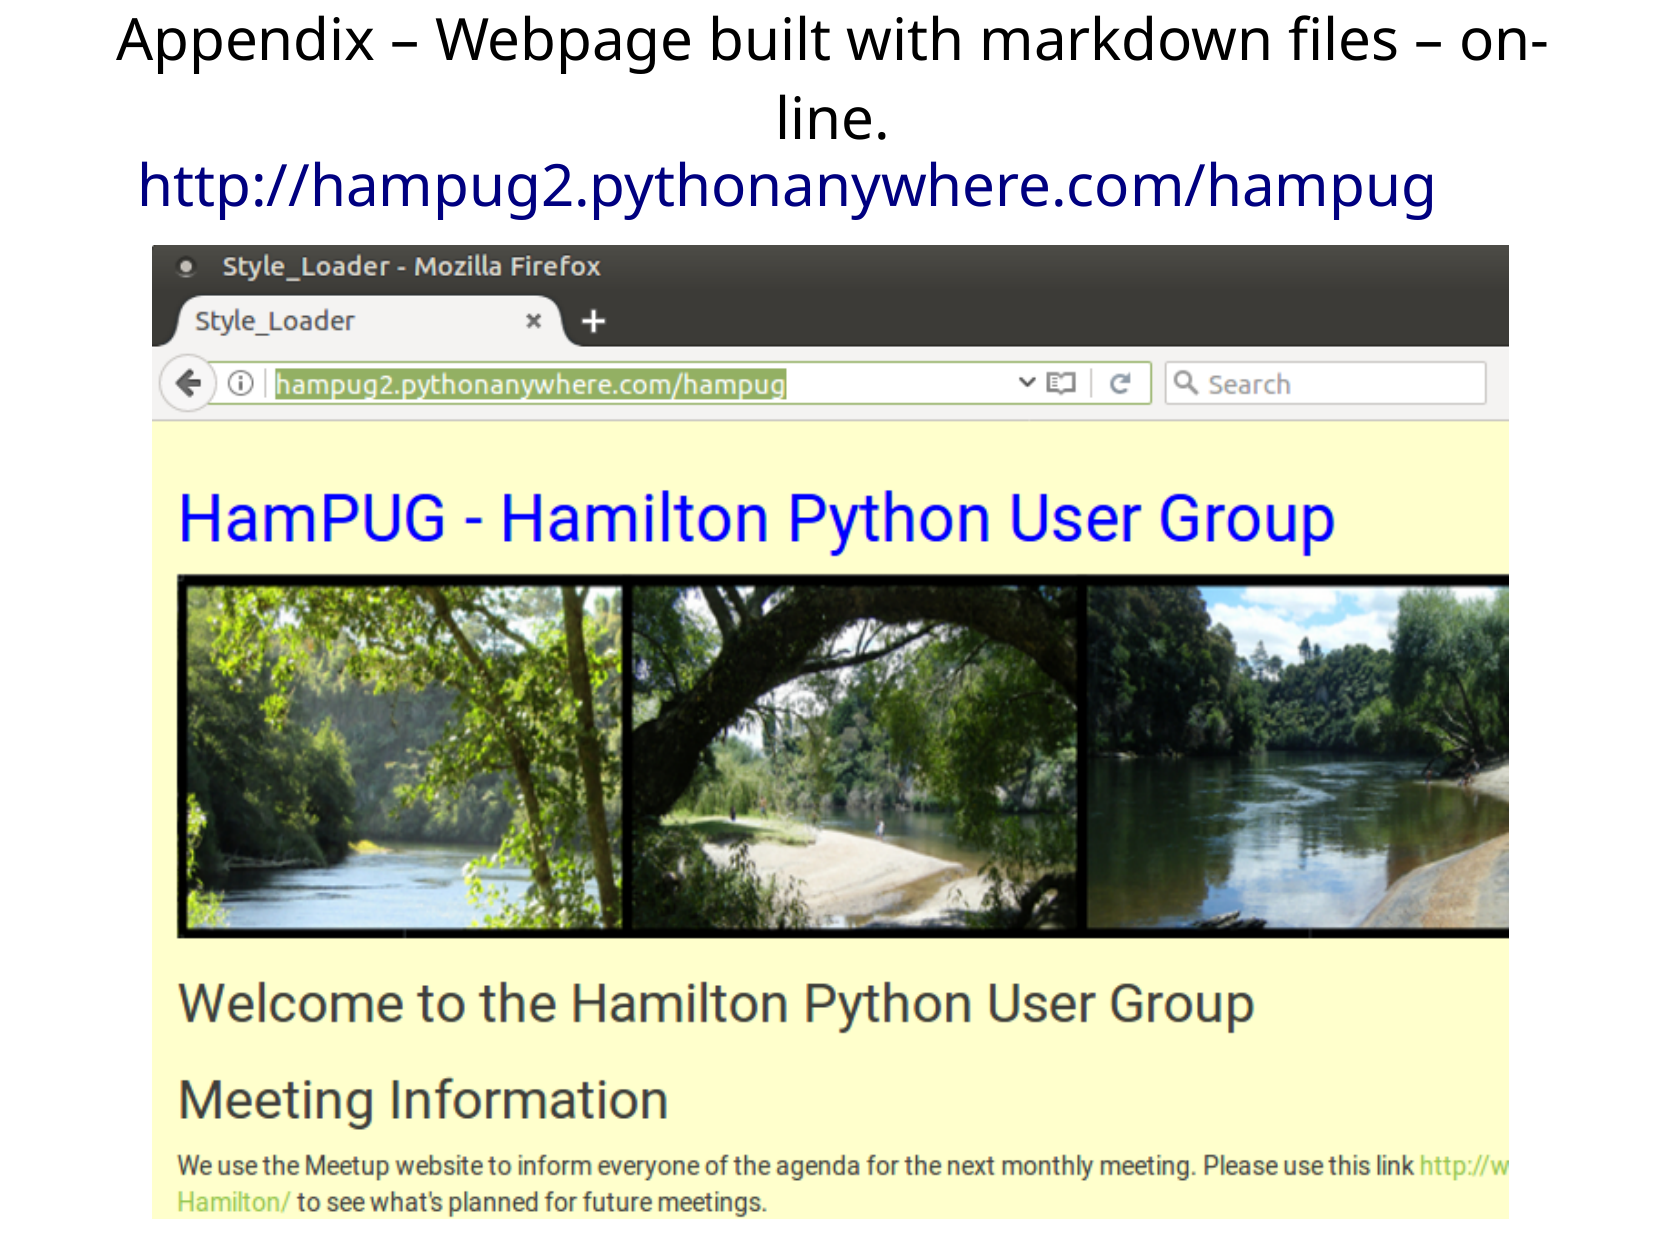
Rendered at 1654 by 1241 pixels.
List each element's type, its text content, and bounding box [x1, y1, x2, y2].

text_box http://hampug2.pythonanywhere.com/hampug [122, 136, 1654, 246]
picture [152, 245, 1509, 1219]
text_box Appendix – Webpage built with markdown files – on-line. [88, 31, 1577, 124]
